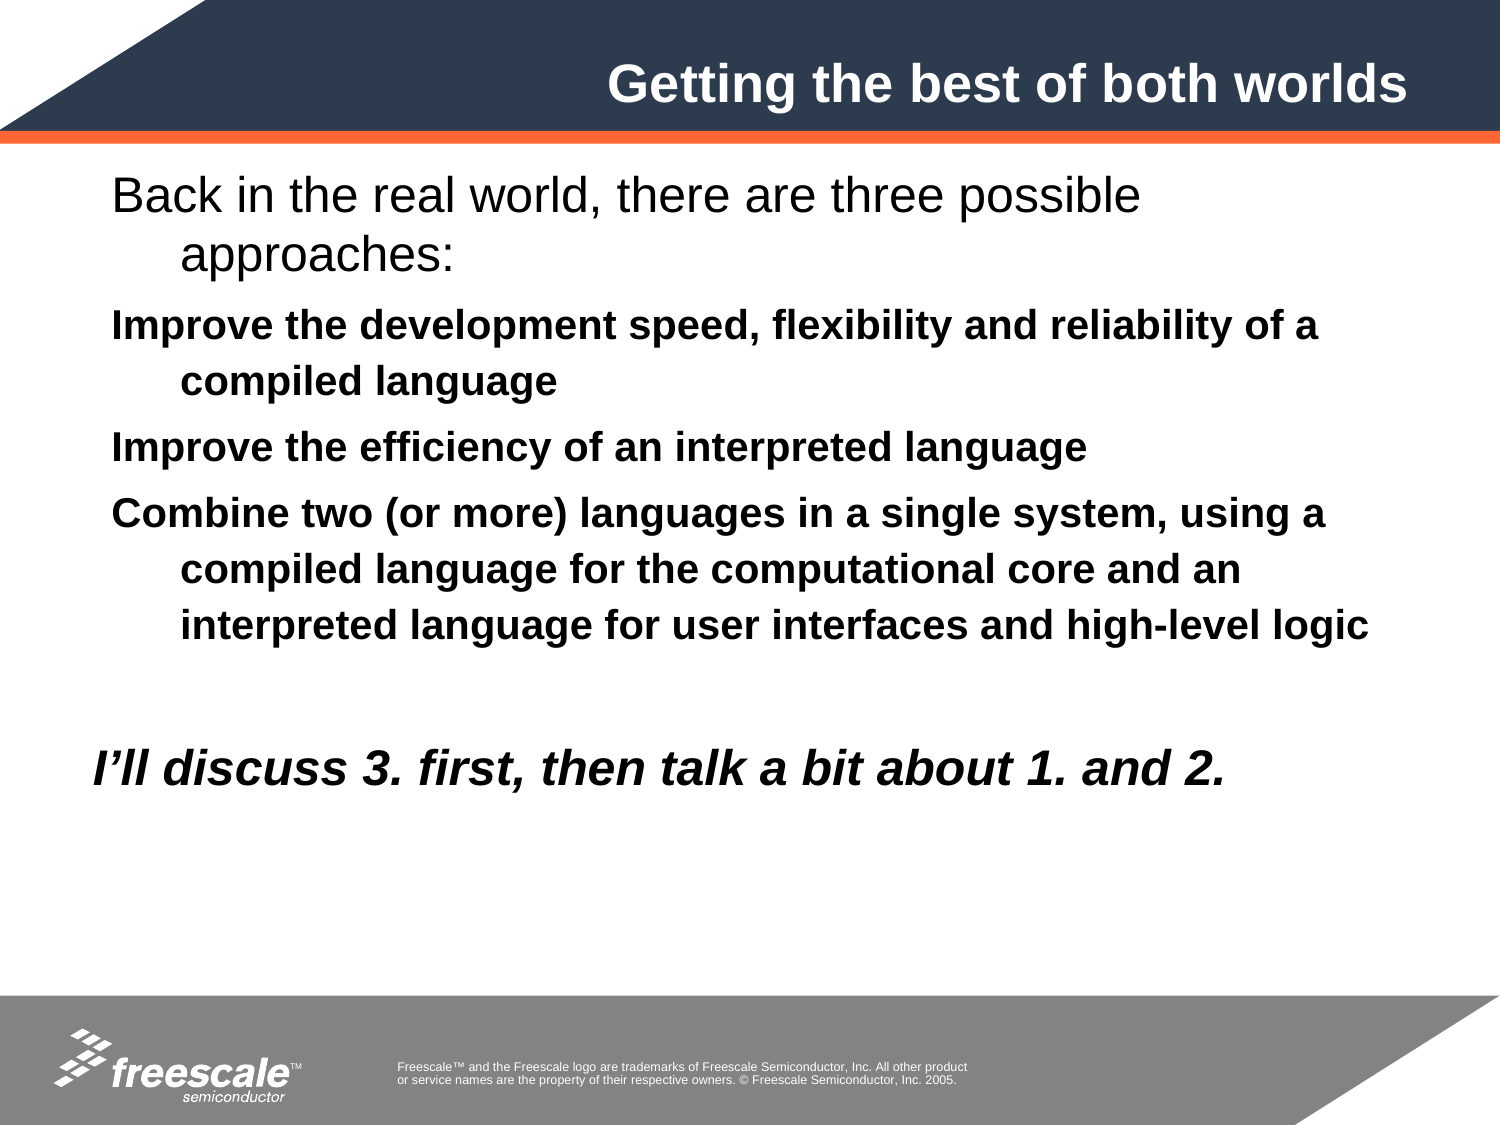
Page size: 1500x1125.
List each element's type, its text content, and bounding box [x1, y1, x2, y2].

title Getting the best of both worlds [75, 27, 1426, 146]
list Back in the real world, there are three possible approaches: Improve the development speed, flexibility and reliability of a compiled language Improve the efficiency of an interpreted language Combine two (or more) languages in a single system, using a compiled language for the computational core and an interpreted language for user interfaces and high-level logic I’ll discuss 3. first, then talk a bit about 1. and 2. [78, 157, 1429, 838]
